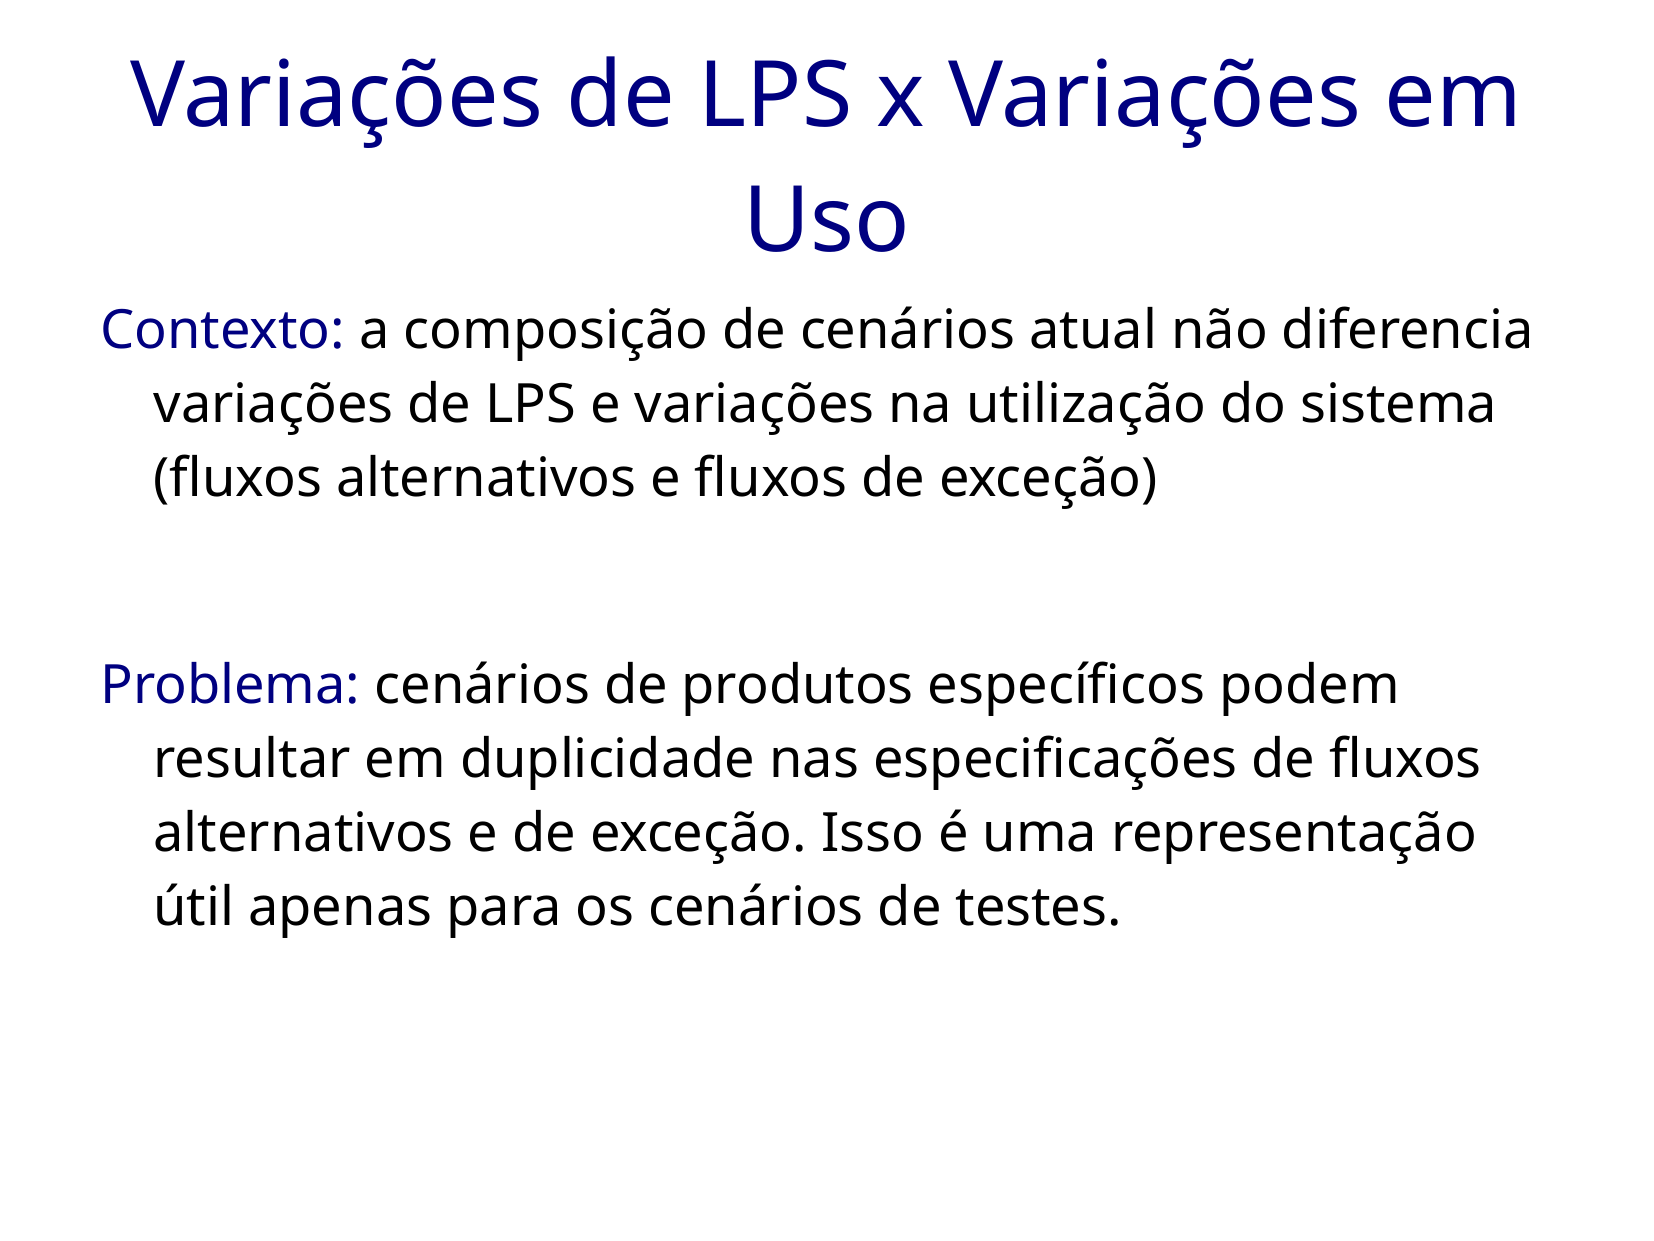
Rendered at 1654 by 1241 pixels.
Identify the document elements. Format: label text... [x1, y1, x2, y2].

title Variações de LPS x Variações em Uso [82, 24, 1571, 282]
list Contexto: a composição de cenários atual não diferencia variações de LPS e variações na utilização do sistema (fluxos alternativos e fluxos de exceção) Problema: cenários de produtos específicos podem resultar em duplicidade nas especificações de fluxos alternativos e de exceção. Isso é uma representação útil apenas para os cenários de testes. [82, 290, 1571, 1094]
